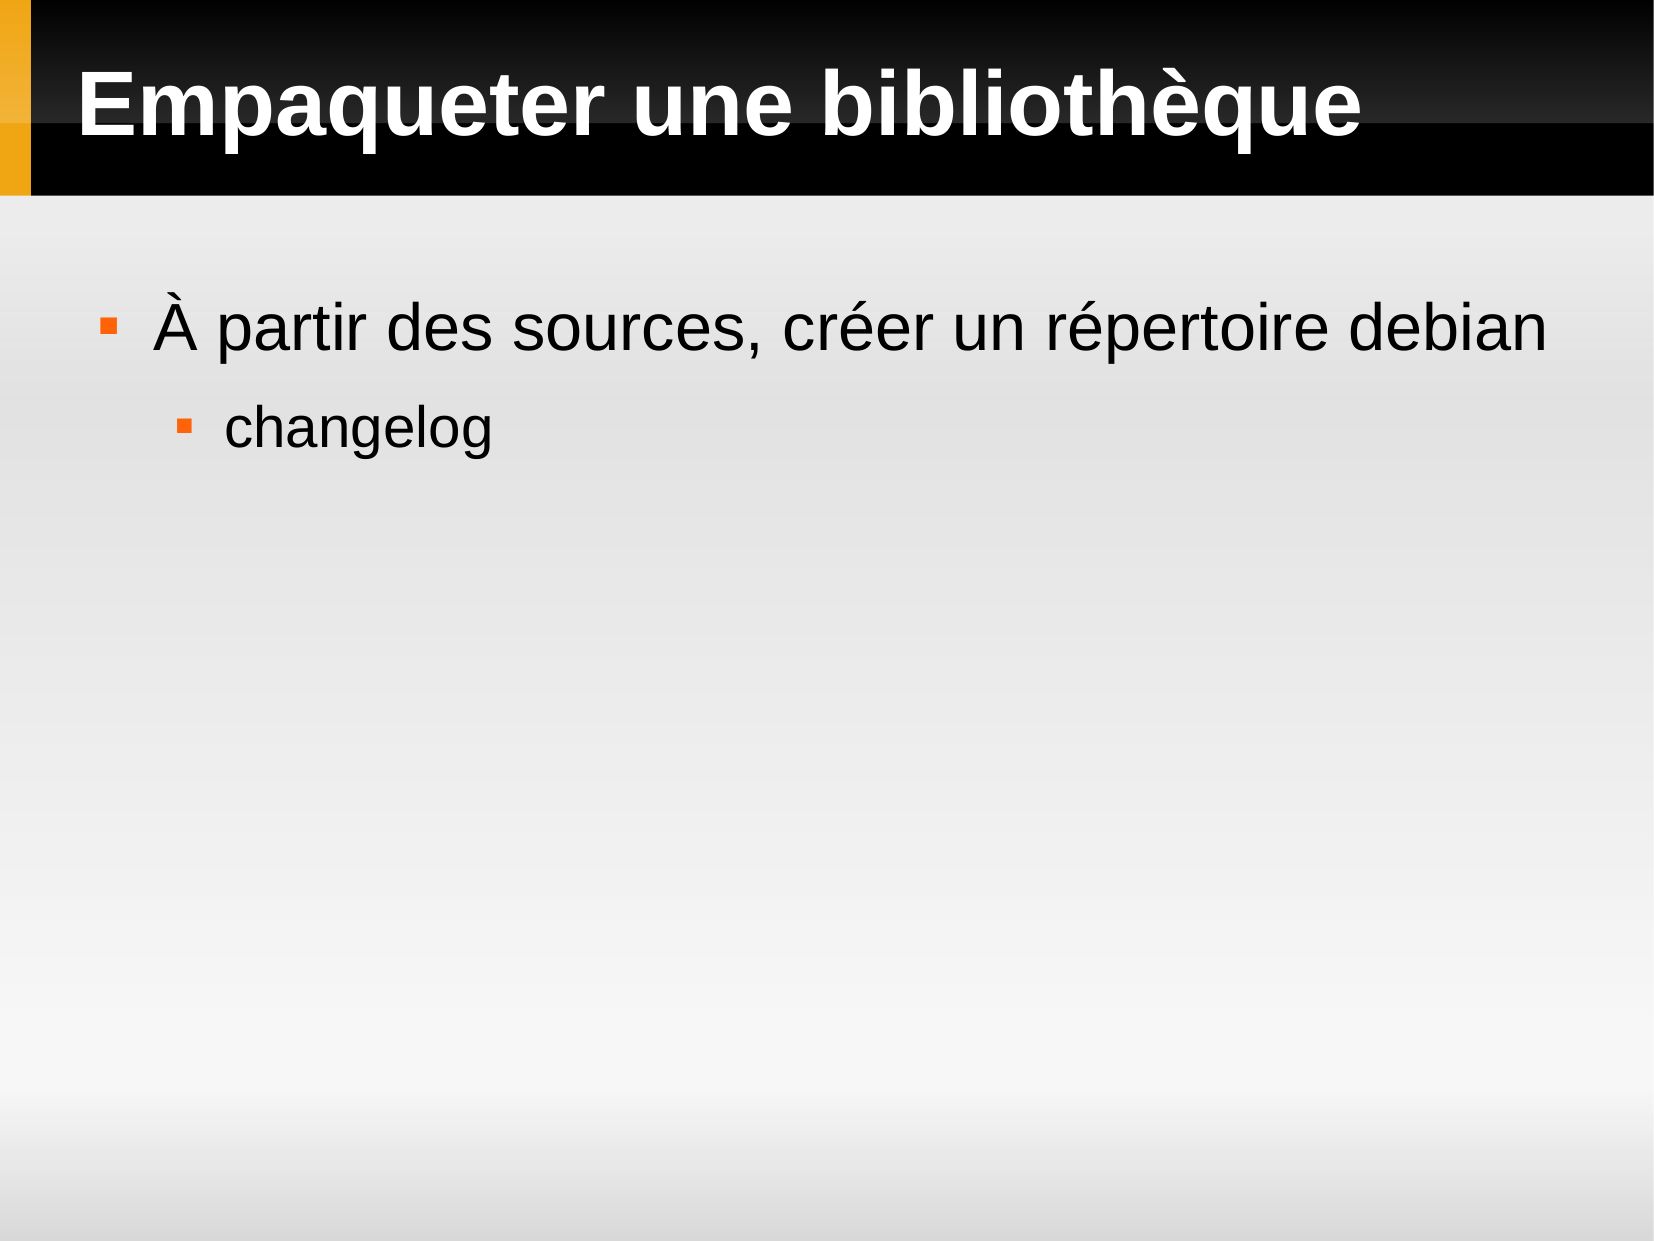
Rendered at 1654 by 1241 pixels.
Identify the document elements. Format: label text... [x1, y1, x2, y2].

picture [0, 0, 1654, 1241]
title Empaqueter une bibliothèque [76, 0, 1565, 208]
list À partir des sources, créer un répertoire debian changelog [82, 290, 1571, 1109]
